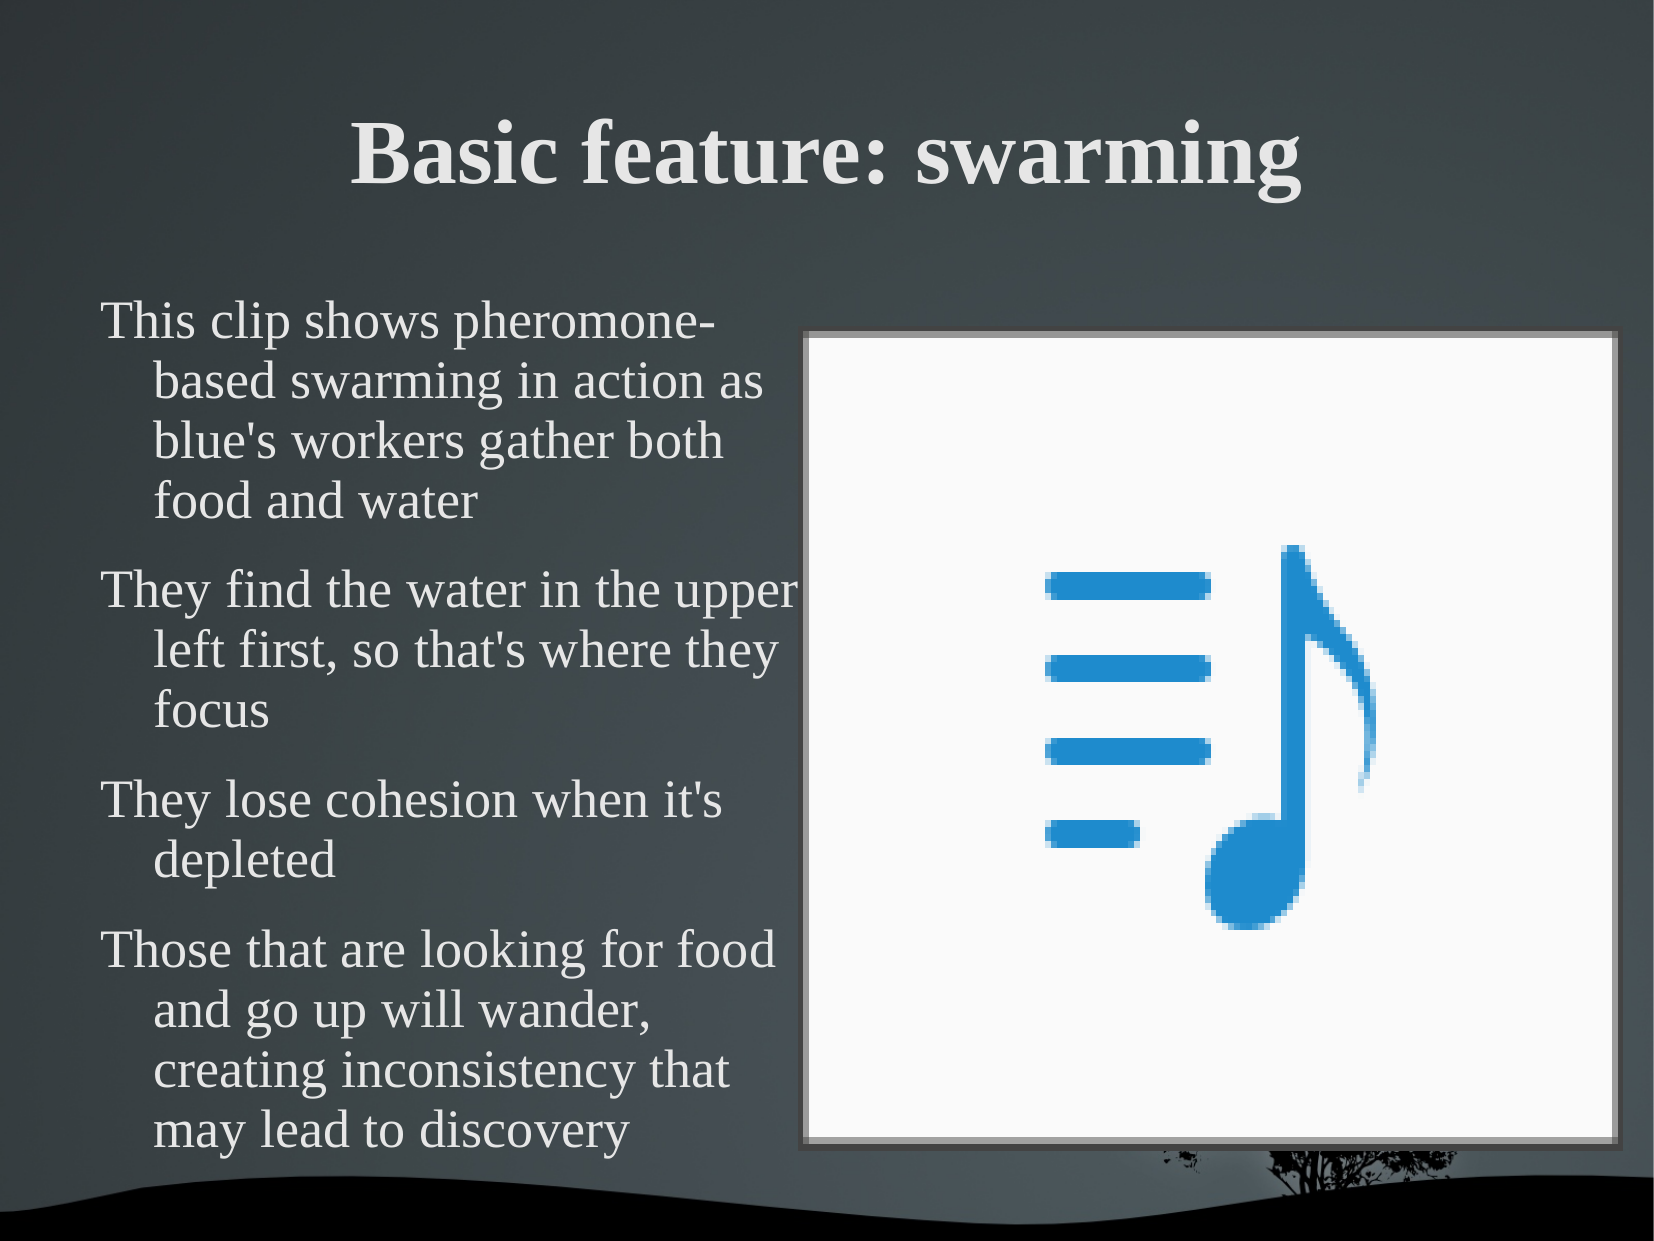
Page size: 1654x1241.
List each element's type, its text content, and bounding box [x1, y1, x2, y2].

list This clip shows pheromone-based swarming in action as blue's workers gather both food and water They find the water in the upper left first, so that's where they focus They lose cohesion when it's depleted Those that are looking for food and go up will wander, creating inconsistency that may lead to discovery [82, 290, 809, 1231]
title Basic feature: swarming [82, 49, 1571, 257]
text_box [797, 324, 1625, 1152]
picture [0, 0, 1654, 1241]
